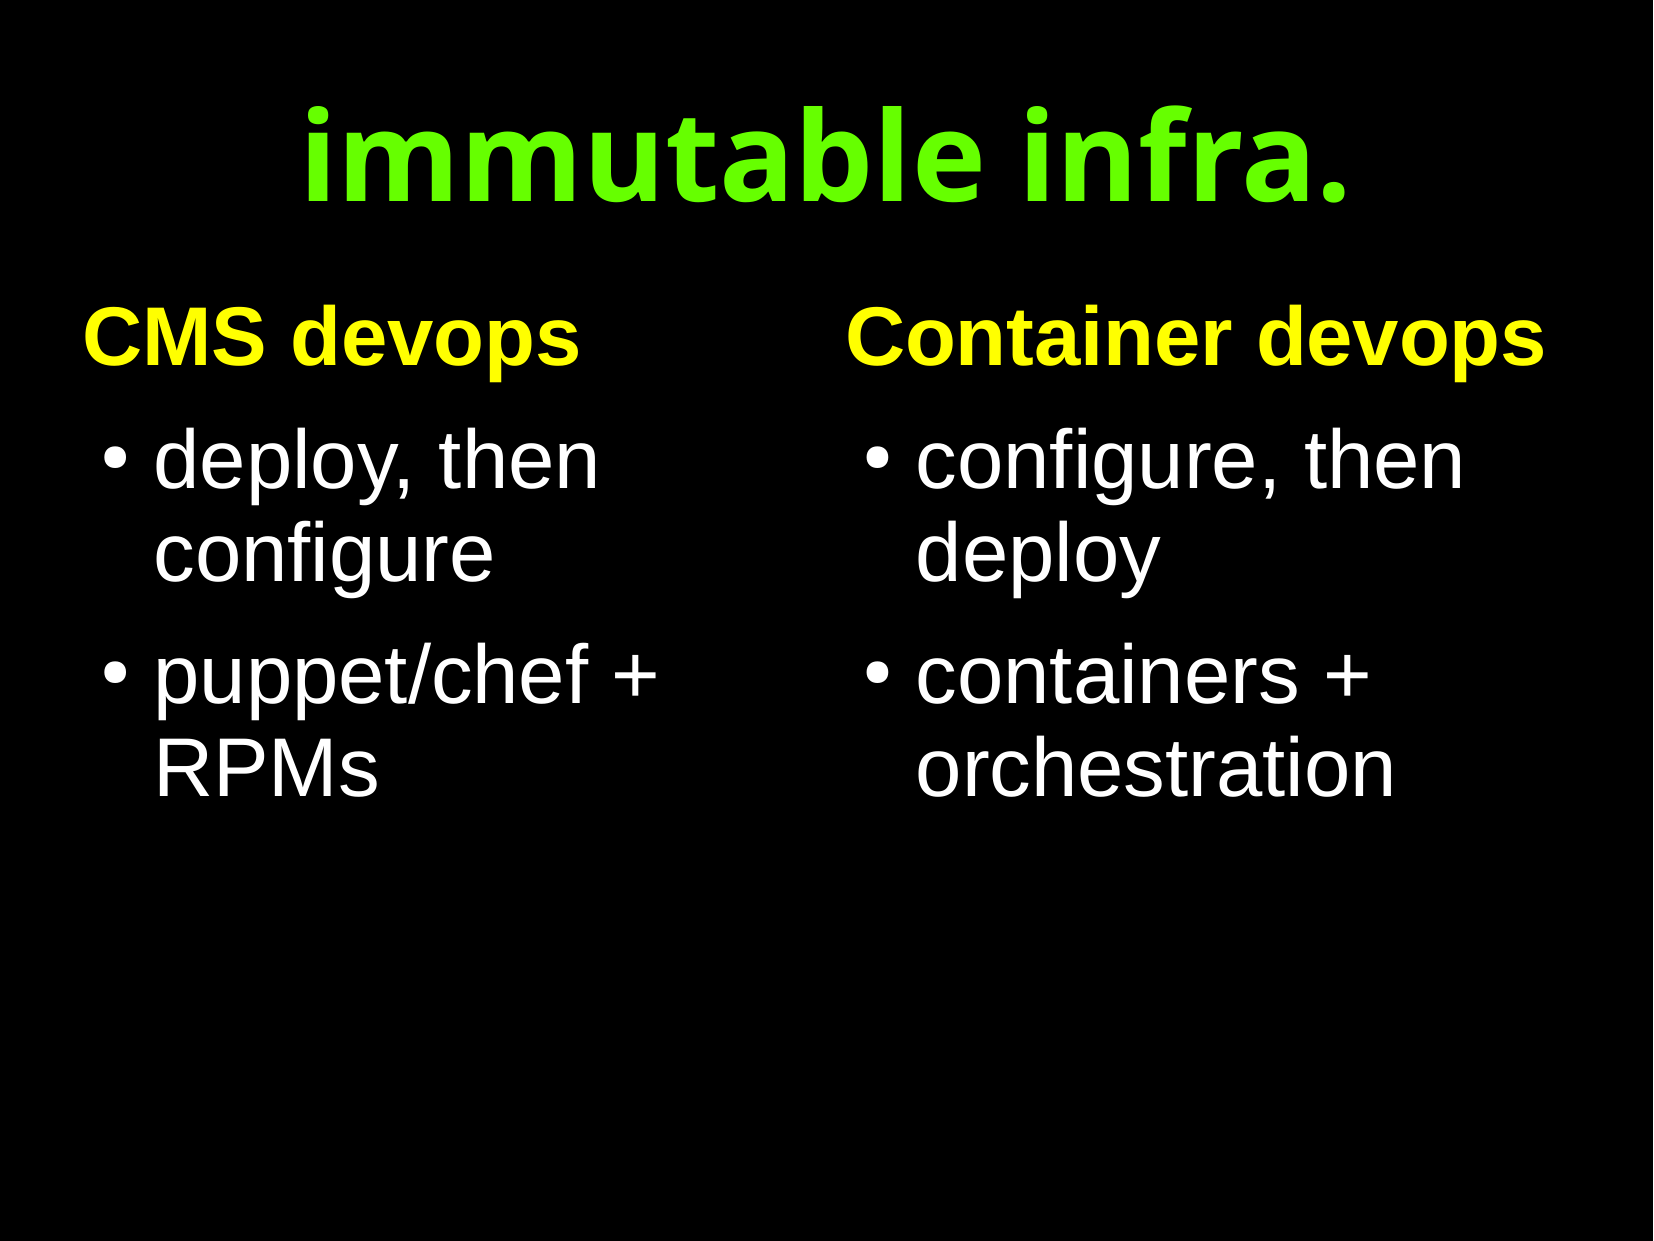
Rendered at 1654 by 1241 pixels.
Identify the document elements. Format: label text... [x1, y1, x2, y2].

list CMS devops deploy, then configure puppet/chef + RPMs [82, 290, 809, 1010]
list Container devops configure, then deploy containers + orchestration [844, 290, 1571, 1010]
title immutable infra. [82, 49, 1571, 257]
